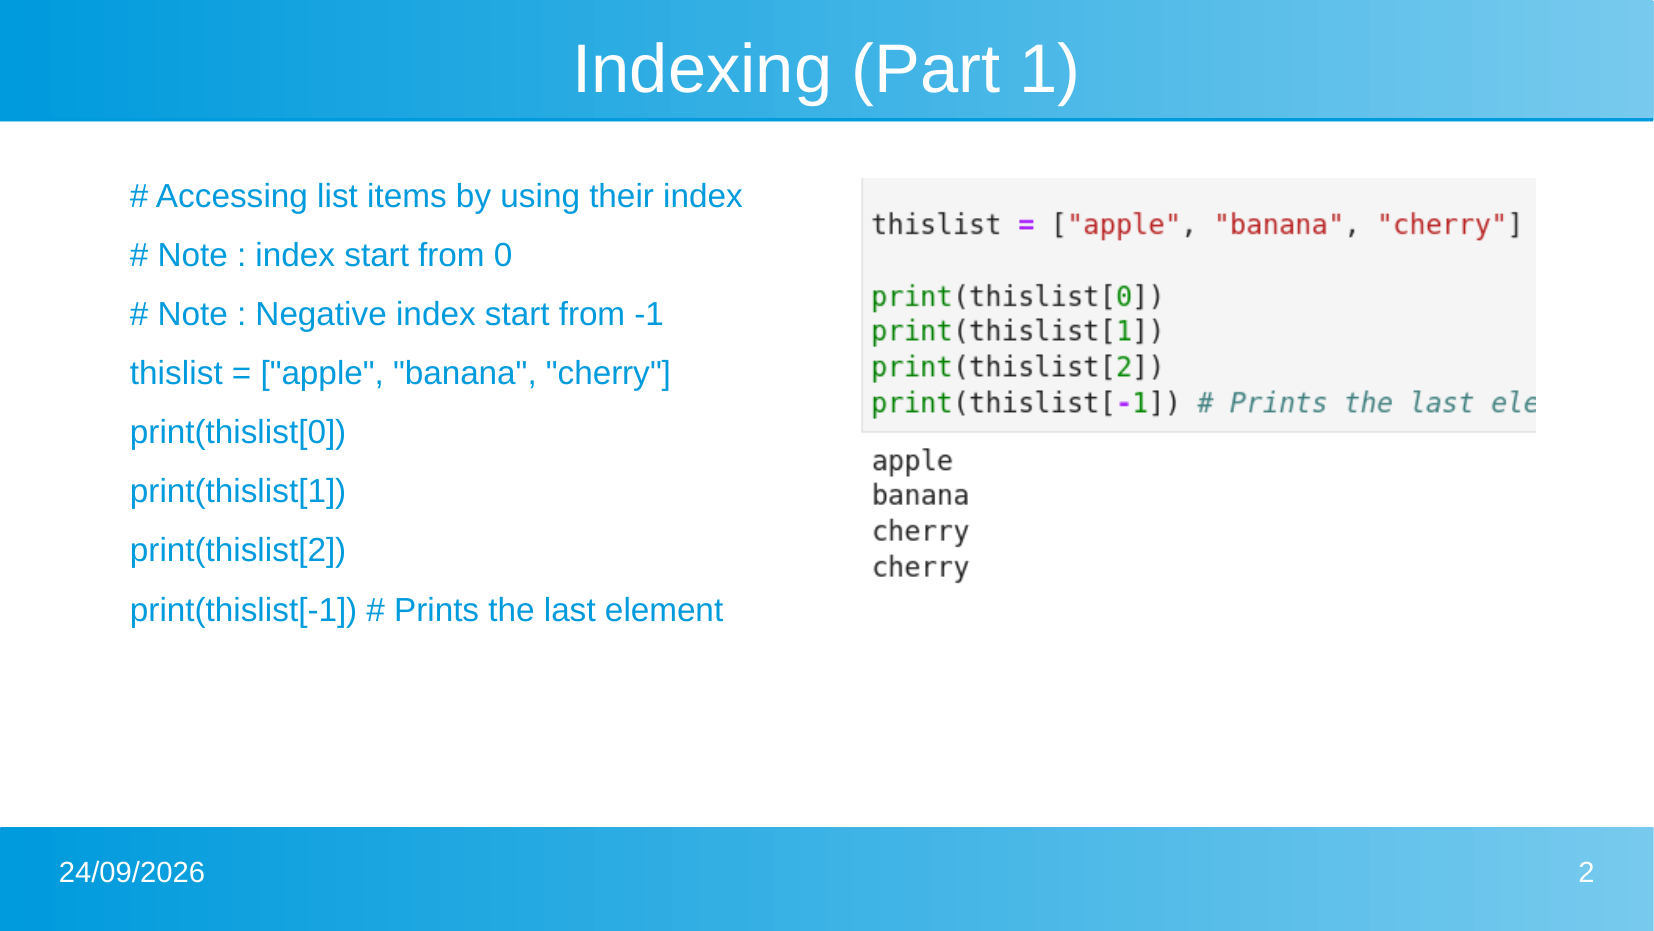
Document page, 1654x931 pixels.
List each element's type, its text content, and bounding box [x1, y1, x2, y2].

title Indexing (Part 1) [59, 29, 1595, 108]
picture [860, 178, 1536, 591]
list # Accessing list items by using their index # Note : index start from 0 # Note : Negative index start from -1 thislist = ["apple", "banana", "cherry"] print(thislist[0]) print(thislist[1]) print(thislist[2]) print(thislist[-1]) # Prints the last element [59, 177, 1595, 768]
